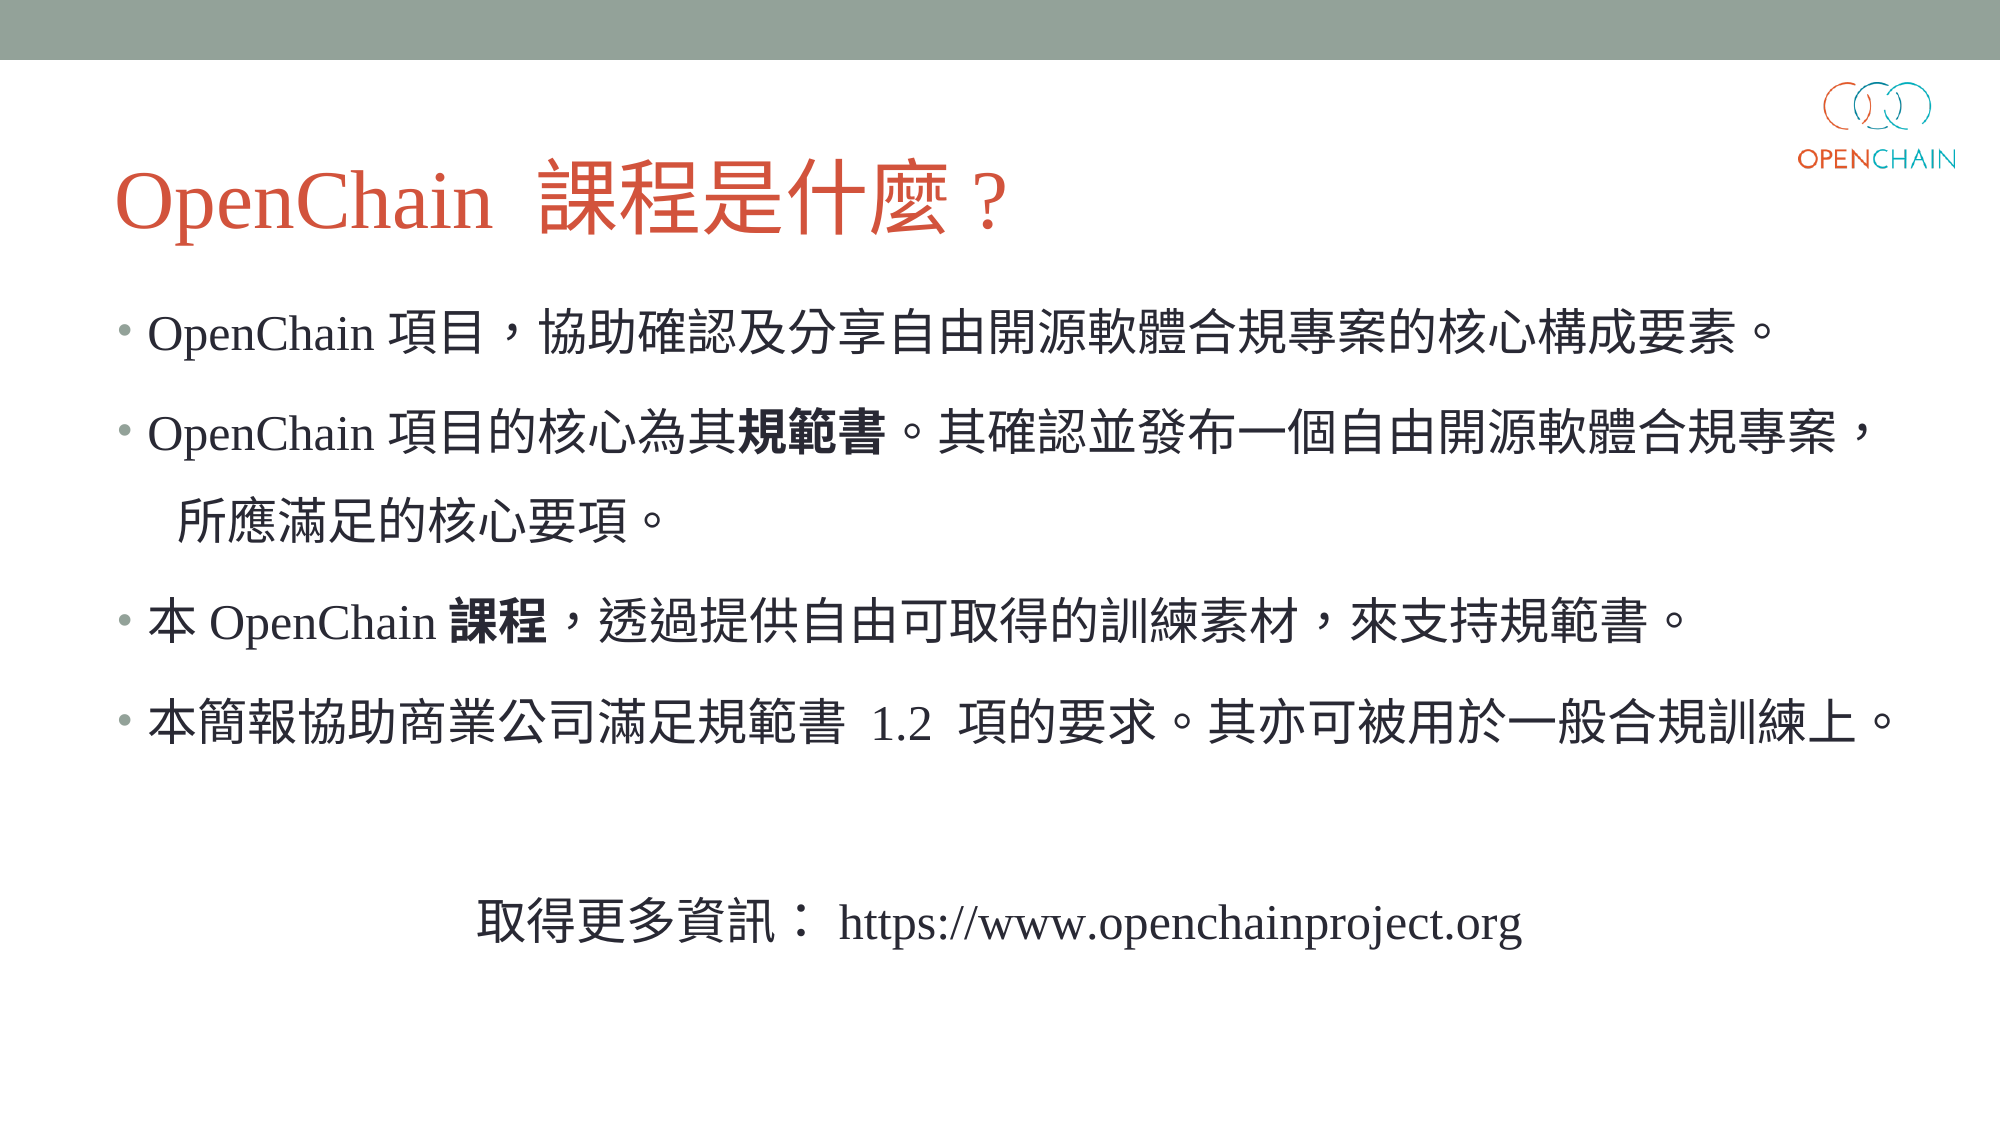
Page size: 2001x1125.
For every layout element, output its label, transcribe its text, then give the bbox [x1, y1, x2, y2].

list OpenChain項目，協助確認及分享自由開源軟體合規專案的核心構成要素。 OpenChain項目的核心為其規範書。其確認並發布一個自由開源軟體合規專案，所應滿足的核心要項。 本OpenChain課程，透過提供自由可取得的訓練素材，來支持規範書。 本簡報協助商業公司滿足規範書 1.2 項的要求。其亦可被用於一般合規訓練上。 取得更多資訊：https://www.openchainproject.org [102, 262, 1898, 1075]
title OpenChain 課程是什麼? [99, 87, 1900, 251]
